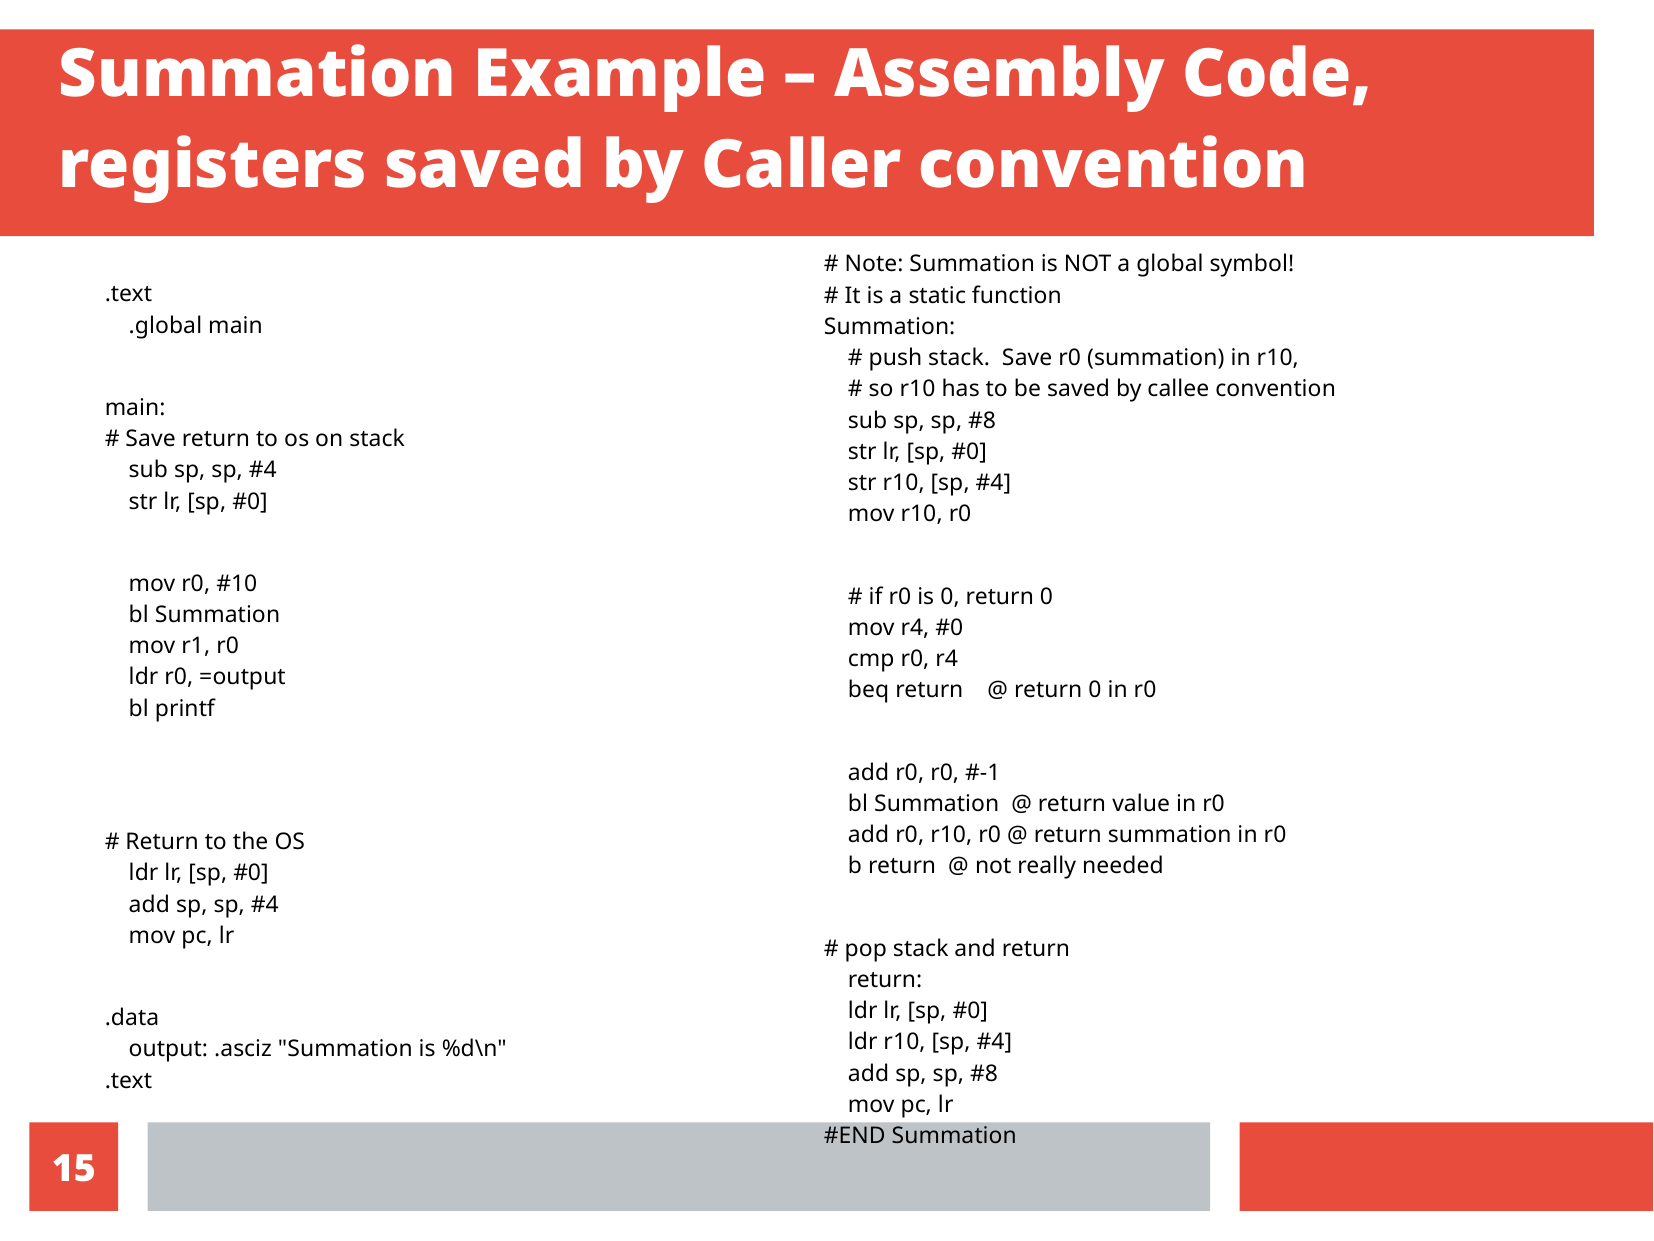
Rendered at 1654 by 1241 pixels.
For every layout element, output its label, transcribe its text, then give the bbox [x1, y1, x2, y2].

text_box .text .global main main: # Save return to os on stack sub sp, sp, #4 str lr, [sp, #0] mov r0, #10 bl Summation mov r1, r0 ldr r0, =output bl printf # Return to the OS ldr lr, [sp, #0] add sp, sp, #4 mov pc, lr .data output: .asciz "Summation is %d\n" .text [90, 270, 691, 1080]
text_box # Note: Summation is NOT a global symbol! # It is a static function Summation: # push stack. Save r0 (summation) in r10, # so r10 has to be saved by callee convention sub sp, sp, #8 str lr, [sp, #0] str r10, [sp, #4] mov r10, r0 # if r0 is 0, return 0 mov r4, #0 cmp r0, r4 beq return @ return 0 in r0 add r0, r0, #-1 bl Summation @ return value in r0 add r0, r10, r0 @ return summation in r0 b return @ not really needed # pop stack and return return: ldr lr, [sp, #0] ldr r10, [sp, #4] add sp, sp, #8 mov pc, lr #END Summation [809, 240, 1561, 1096]
title Summation Example – Assembly Code, registers saved by Caller convention [58, 59, 1594, 207]
